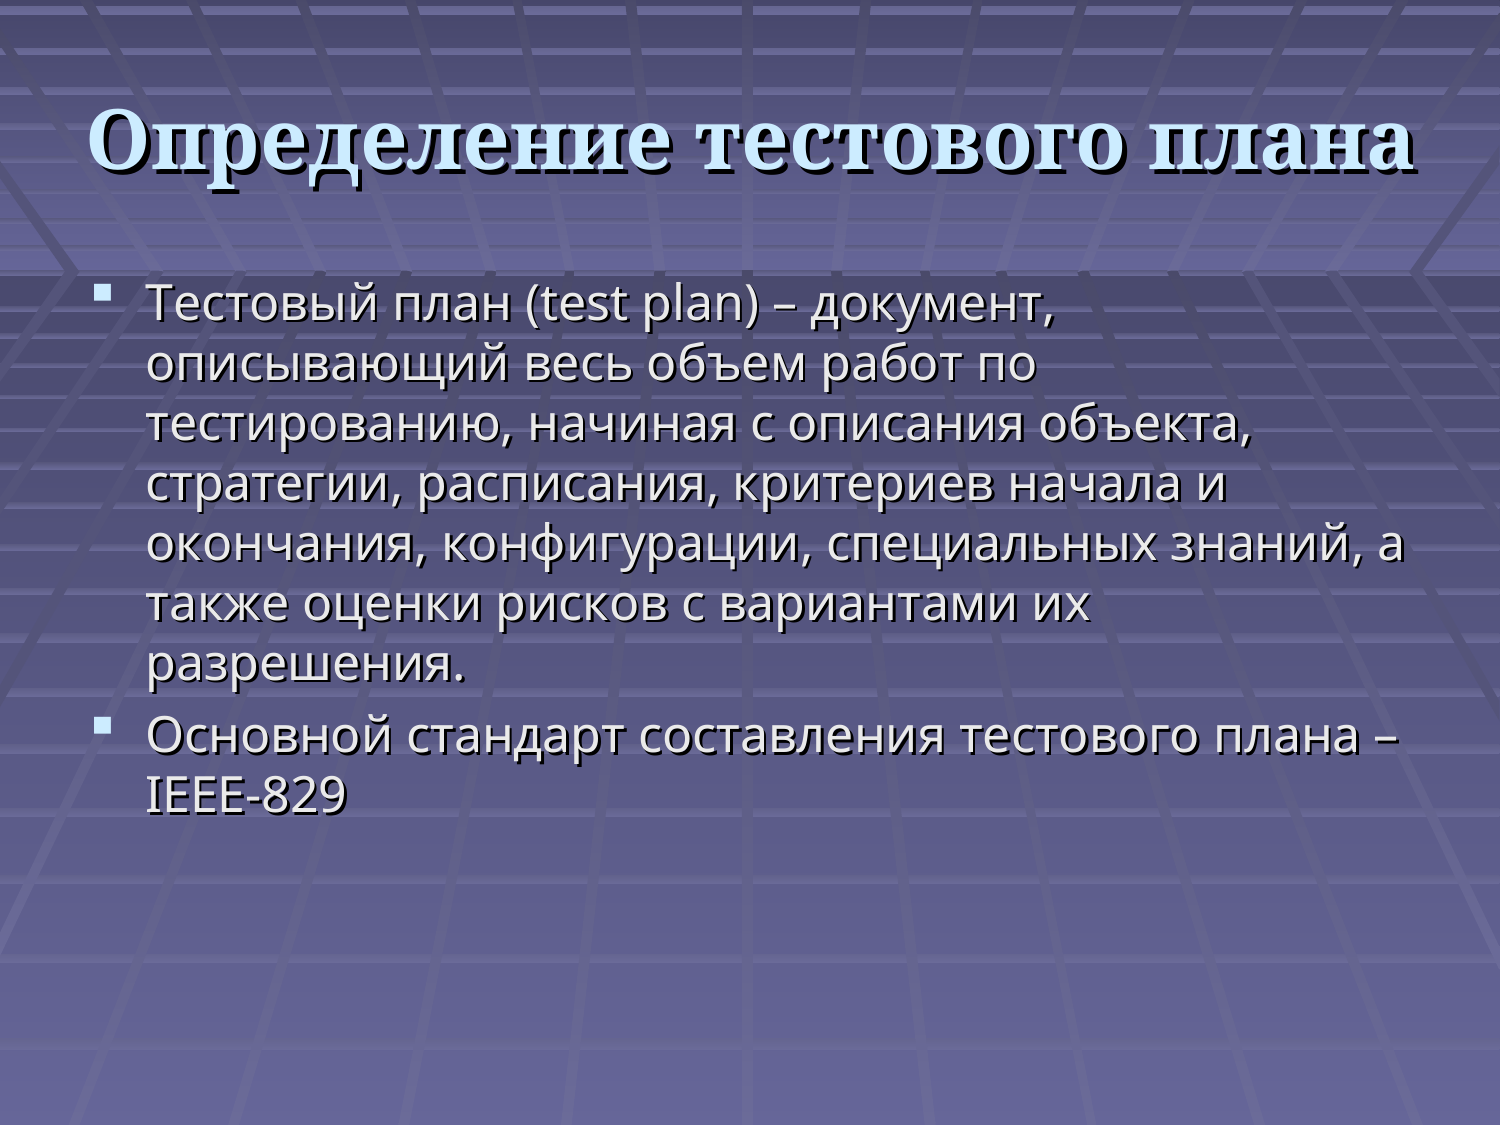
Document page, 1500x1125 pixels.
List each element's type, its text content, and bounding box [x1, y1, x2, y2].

list Тестовый план (test plan) – документ, описывающий весь объем работ по тестированию, начиная с описания объекта, стратегии, расписания, критериев начала и окончания, конфигурации, специальных знаний, а также оценки рисков с вариантами их разрешения. Основной стандарт составления тестового плана – IEEE-829 [74, 262, 1425, 1000]
title Определение тестового плана [53, 42, 1449, 231]
